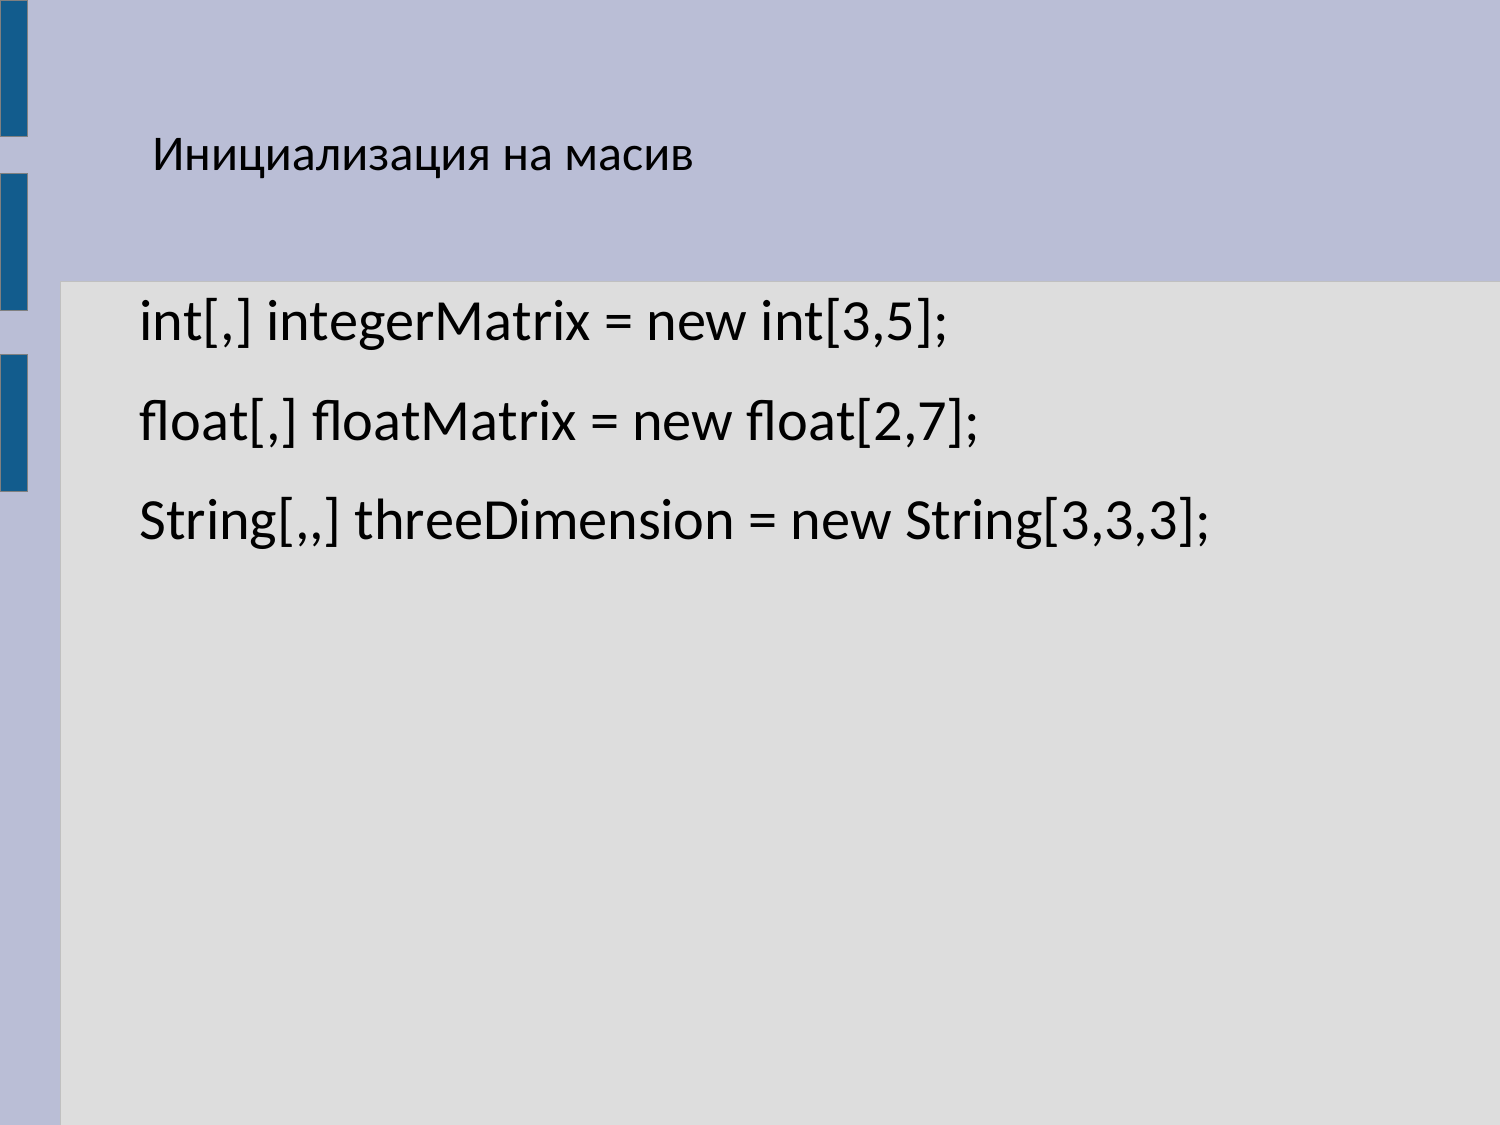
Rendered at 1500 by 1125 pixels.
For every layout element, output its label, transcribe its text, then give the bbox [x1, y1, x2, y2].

title Инициализация на масив [137, 112, 1488, 300]
list int[,] integerMatrix = new int[3,5]; float[,] floatMatrix = new float[2,7]; String[,,] threeDimension = new String[3,3,3]; [125, 275, 1375, 1018]
